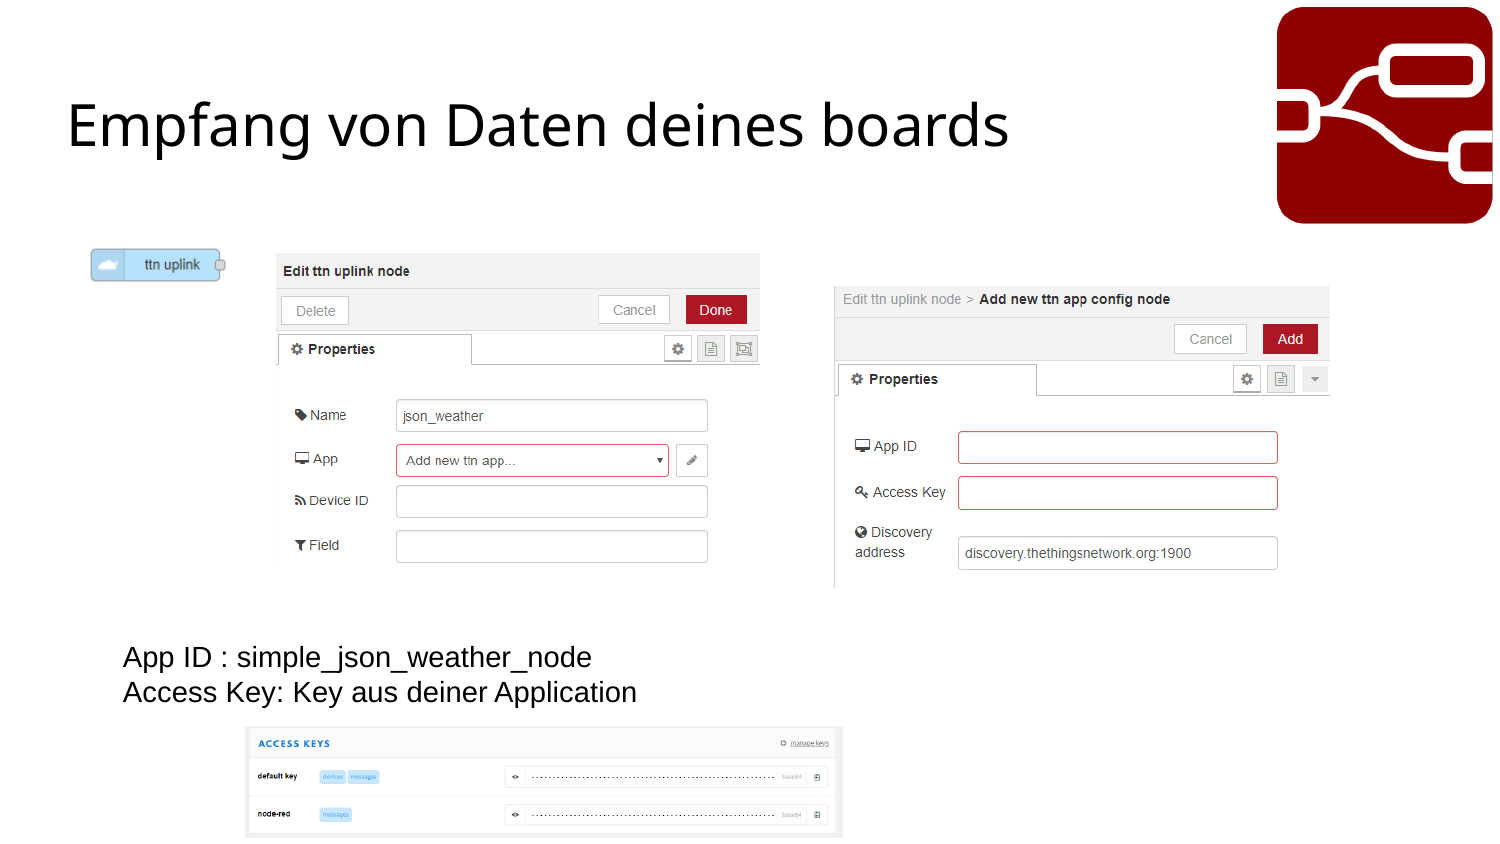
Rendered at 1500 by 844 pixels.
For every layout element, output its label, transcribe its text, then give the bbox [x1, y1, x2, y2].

title Empfang von Daten deines boards [51, 72, 1238, 167]
text_box App ID : simple_json_weather_node Access Key: Key aus deiner Application [107, 623, 821, 815]
picture [834, 286, 1330, 588]
picture [79, 241, 234, 287]
picture [245, 726, 843, 839]
picture [1269, 0, 1500, 231]
picture [276, 253, 760, 567]
